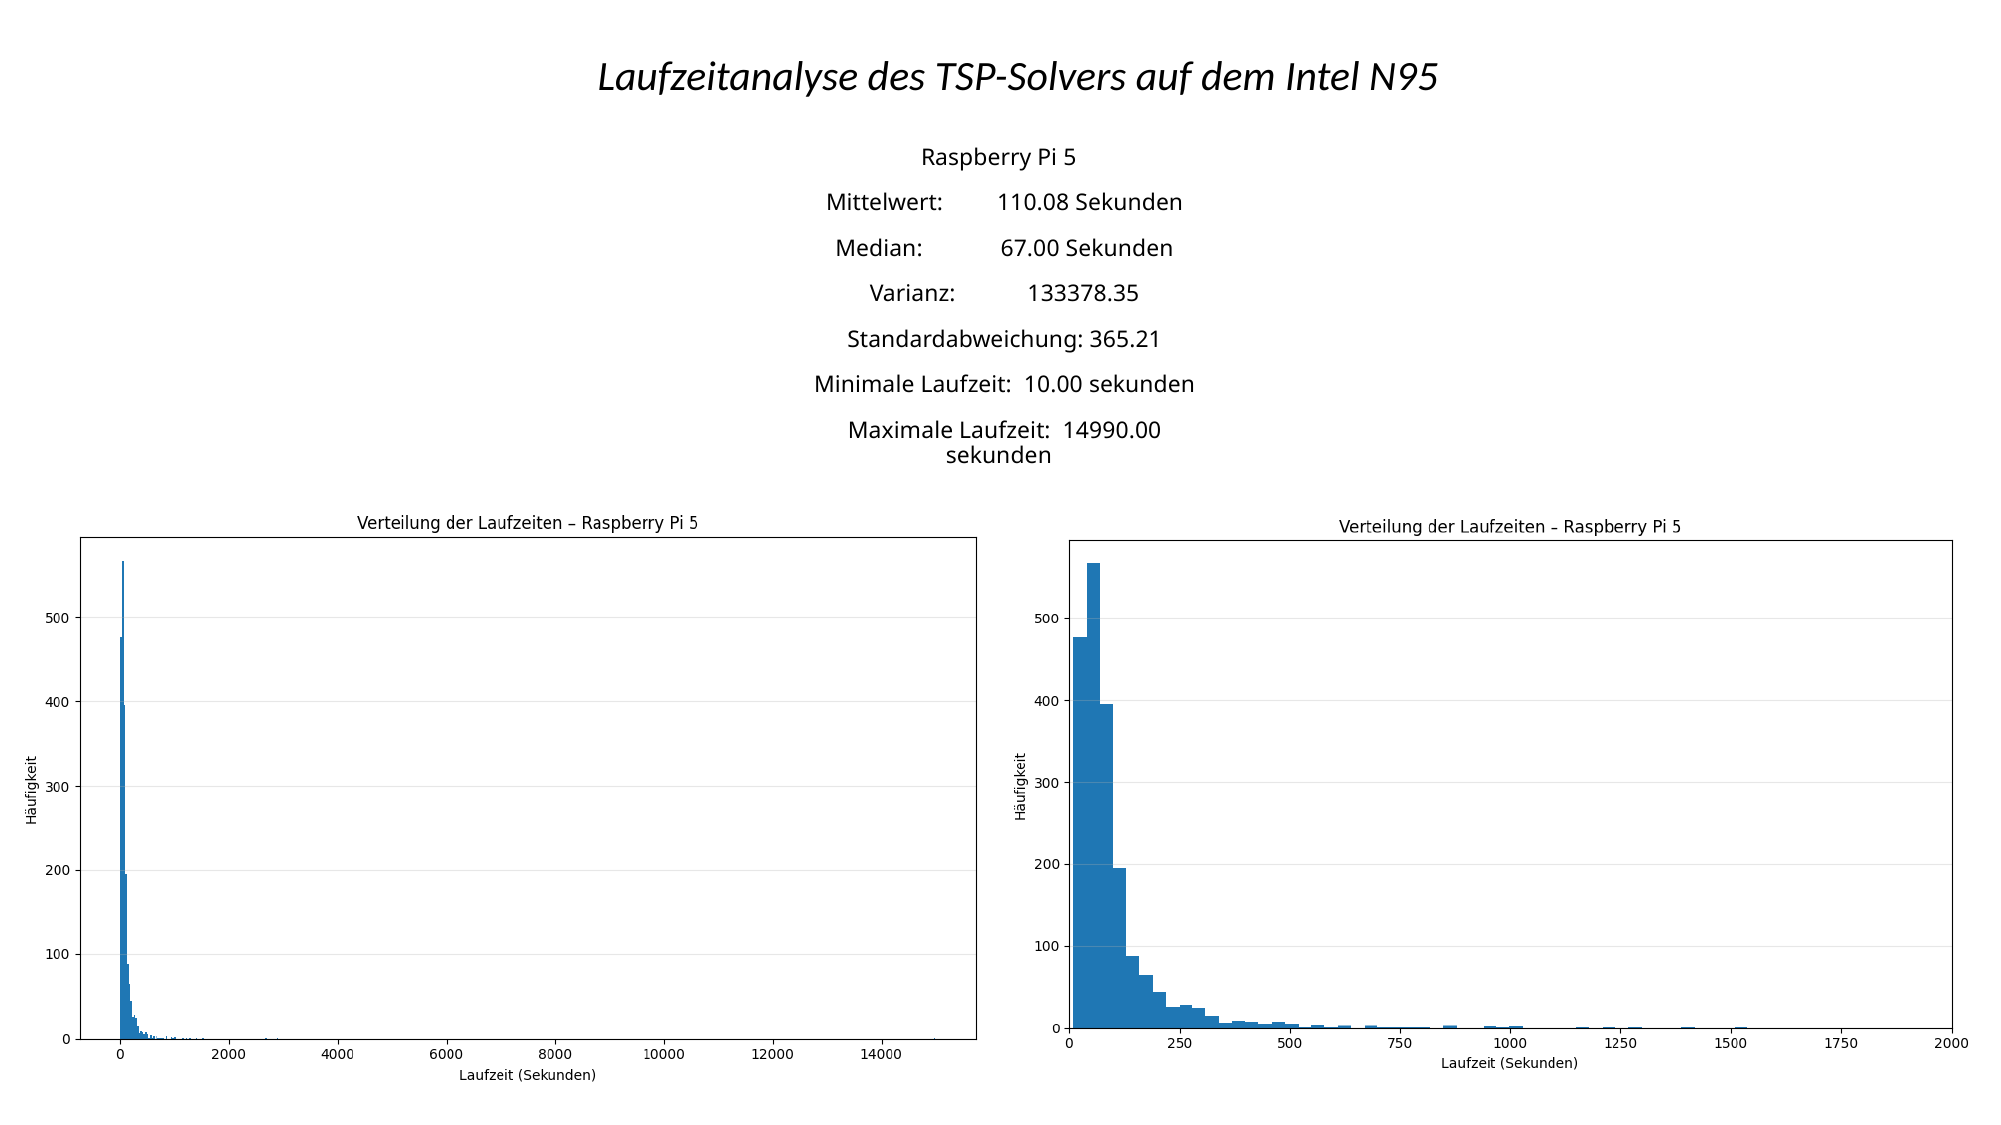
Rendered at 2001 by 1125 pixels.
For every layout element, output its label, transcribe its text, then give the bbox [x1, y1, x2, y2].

text_box Laufzeitanalyse des TSP-Solvers auf dem Intel N95 [582, 41, 1583, 153]
text_box Raspberry Pi 5 Mittelwert: 110.08 Sekunden Median: 67.00 Sekunden Varianz: 133378.35 Standardabweichung: 365.21 Minimale Laufzeit: 10.00 sekunden Maximale Laufzeit: 14990.00 sekunden [776, 153, 1222, 455]
picture [999, 504, 1983, 1084]
picture [10, 500, 990, 1096]
